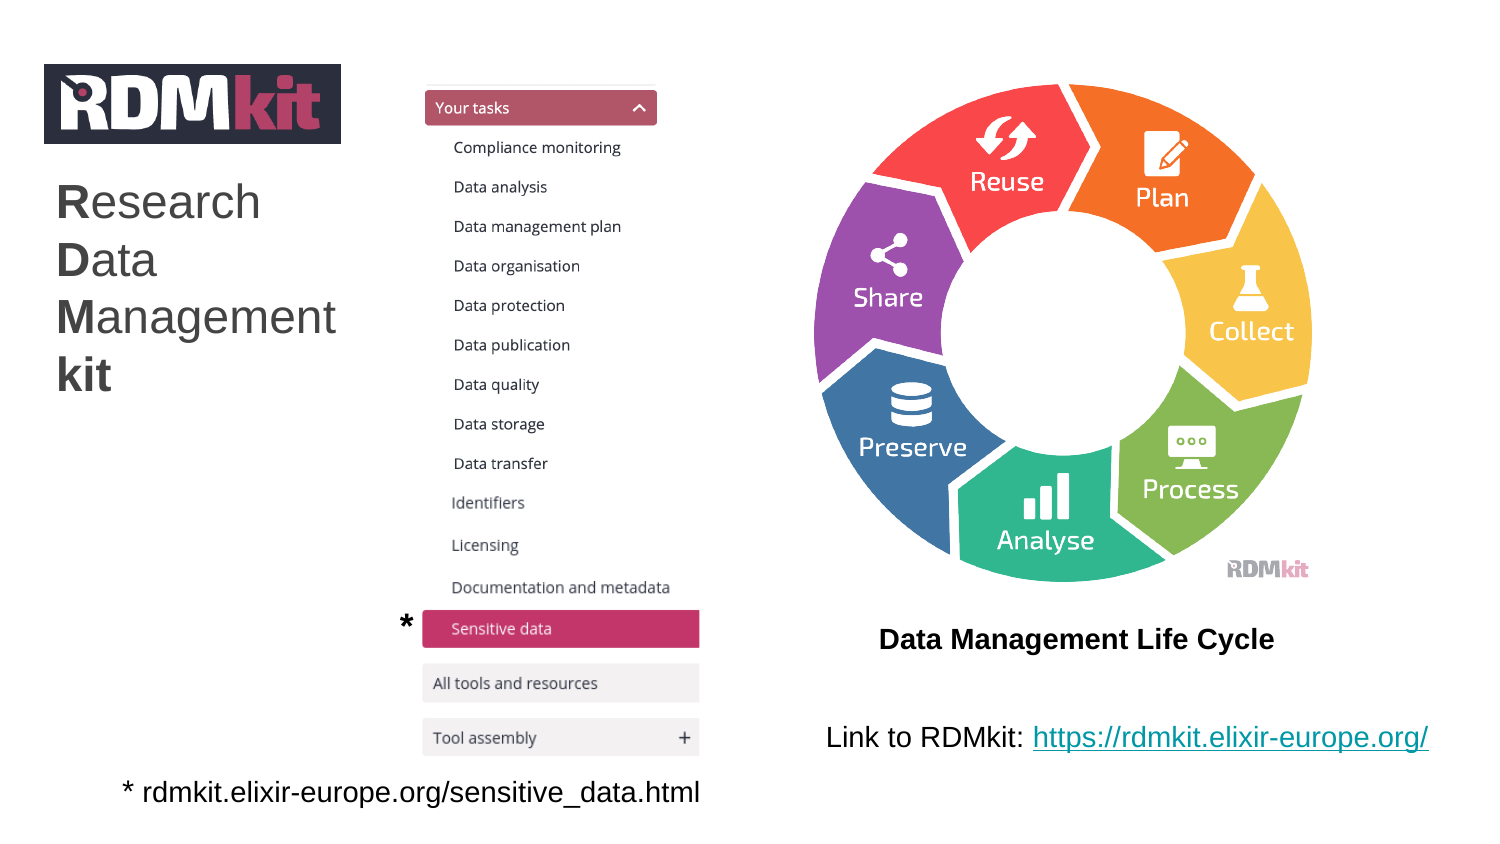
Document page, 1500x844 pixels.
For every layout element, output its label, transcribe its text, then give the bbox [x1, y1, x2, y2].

text_box Data Management Life Cycle [867, 614, 1342, 661]
text_box Research Data Management kit [44, 165, 373, 406]
picture [44, 64, 341, 144]
text_box * [384, 587, 457, 661]
picture [814, 84, 1312, 582]
picture [407, 84, 700, 755]
text_box Link to RDMkit: https://rdmkit.elixir-europe.org/ [814, 713, 1500, 760]
text_box * rdmkit.elixir-europe.org/sensitive_data.html [107, 755, 733, 824]
